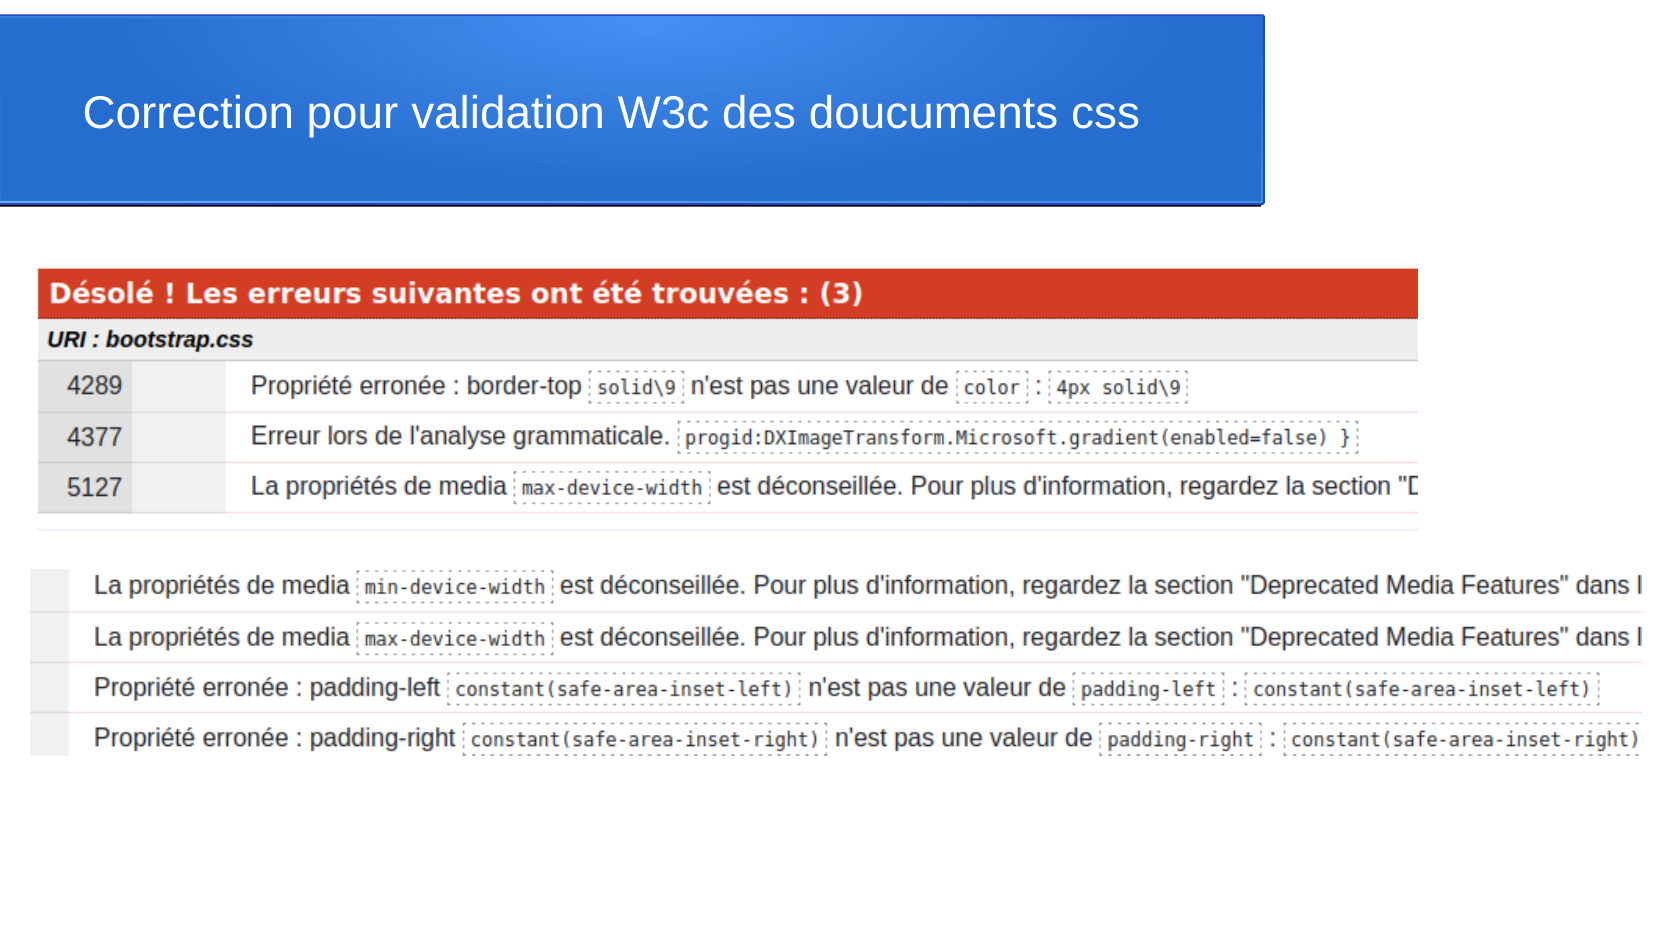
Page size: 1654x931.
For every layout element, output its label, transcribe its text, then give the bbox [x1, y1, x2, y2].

title Correction pour validation W3c des doucuments css [82, 35, 1235, 189]
picture [18, 247, 1418, 542]
picture [30, 569, 1642, 756]
